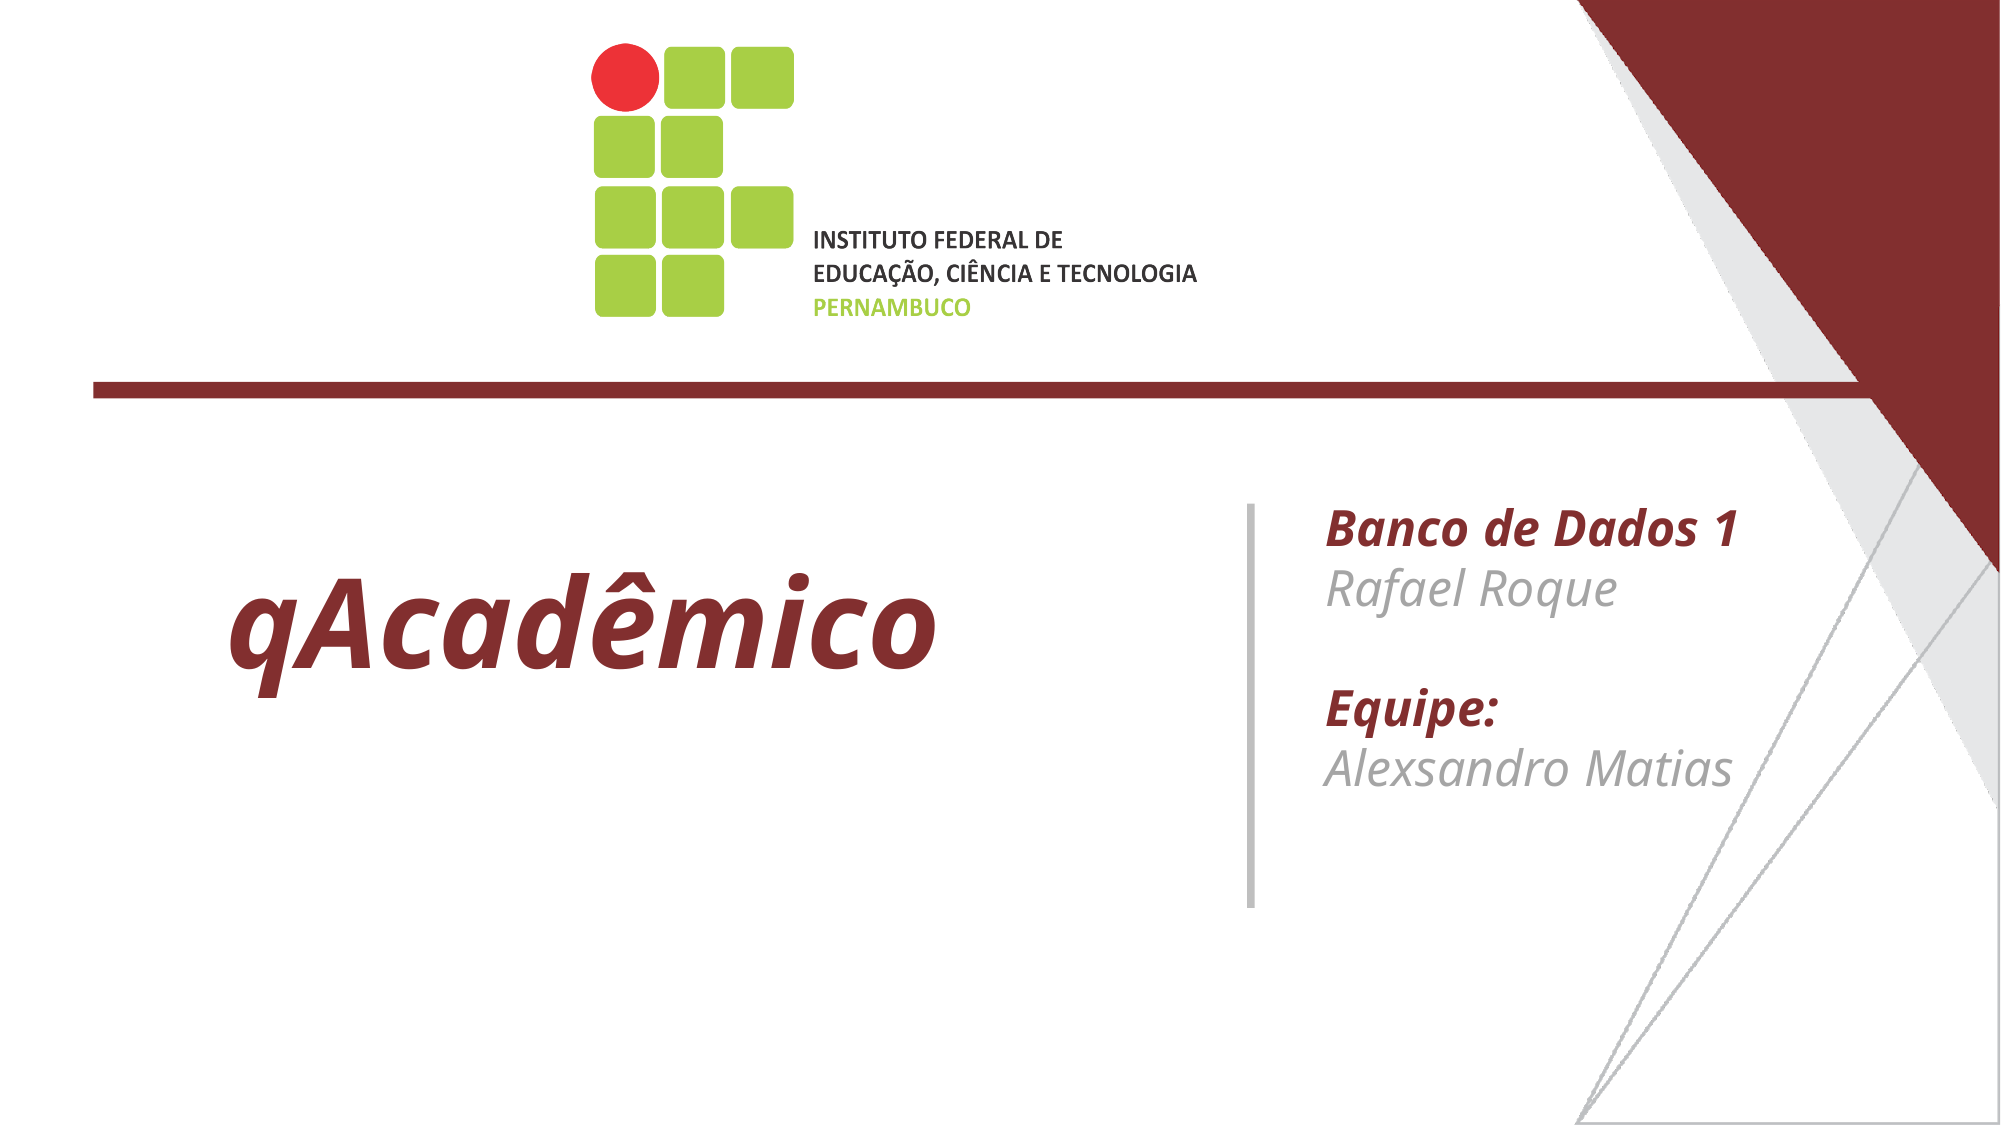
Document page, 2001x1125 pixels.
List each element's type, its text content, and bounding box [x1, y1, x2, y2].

text_box qAcadêmico [210, 528, 1172, 907]
picture [0, 0, 2001, 1125]
text_box [1247, 503, 1255, 908]
text_box Banco de Dados 1 Rafael Roque Equipe: Alexsandro Matias [1310, 488, 1927, 868]
text_box [93, 381, 1927, 399]
